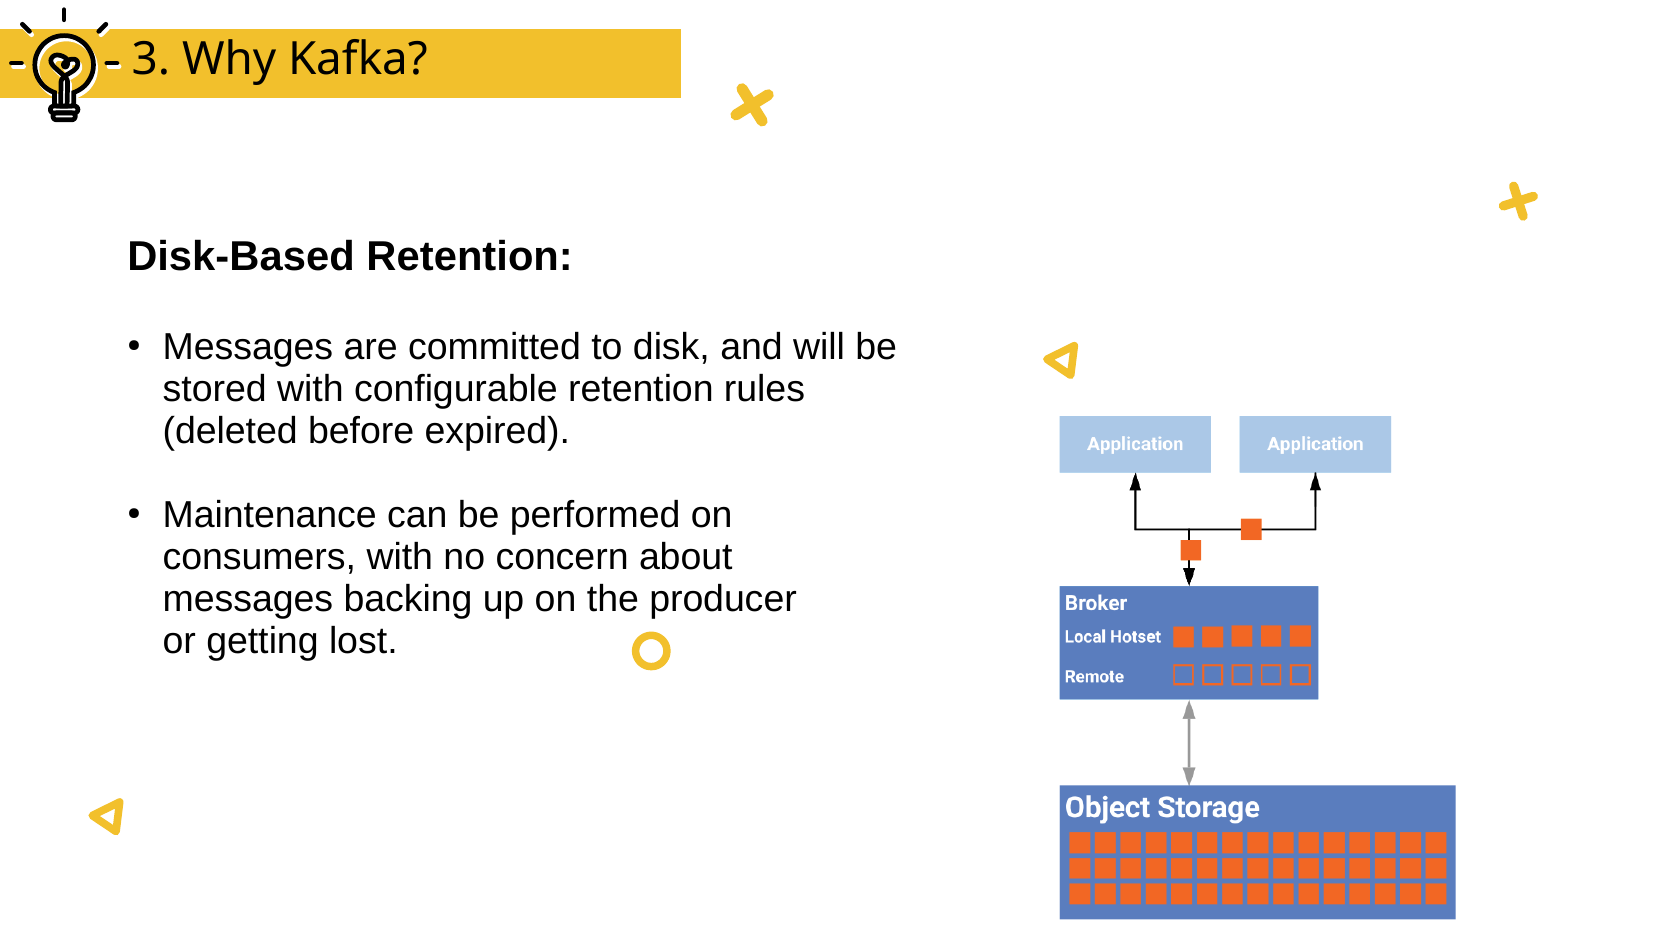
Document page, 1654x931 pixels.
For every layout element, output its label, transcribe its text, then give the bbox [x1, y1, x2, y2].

text_box Disk-Based Retention: Messages are committed to disk, and will be stored with configurable retention rules (deleted before expired). Maintenance can be performed on consumers, with no concern about messages backing up on the producer or getting lost. [112, 225, 938, 716]
picture [862, 403, 1654, 931]
title 3. Why Kafka? [131, 16, 578, 97]
